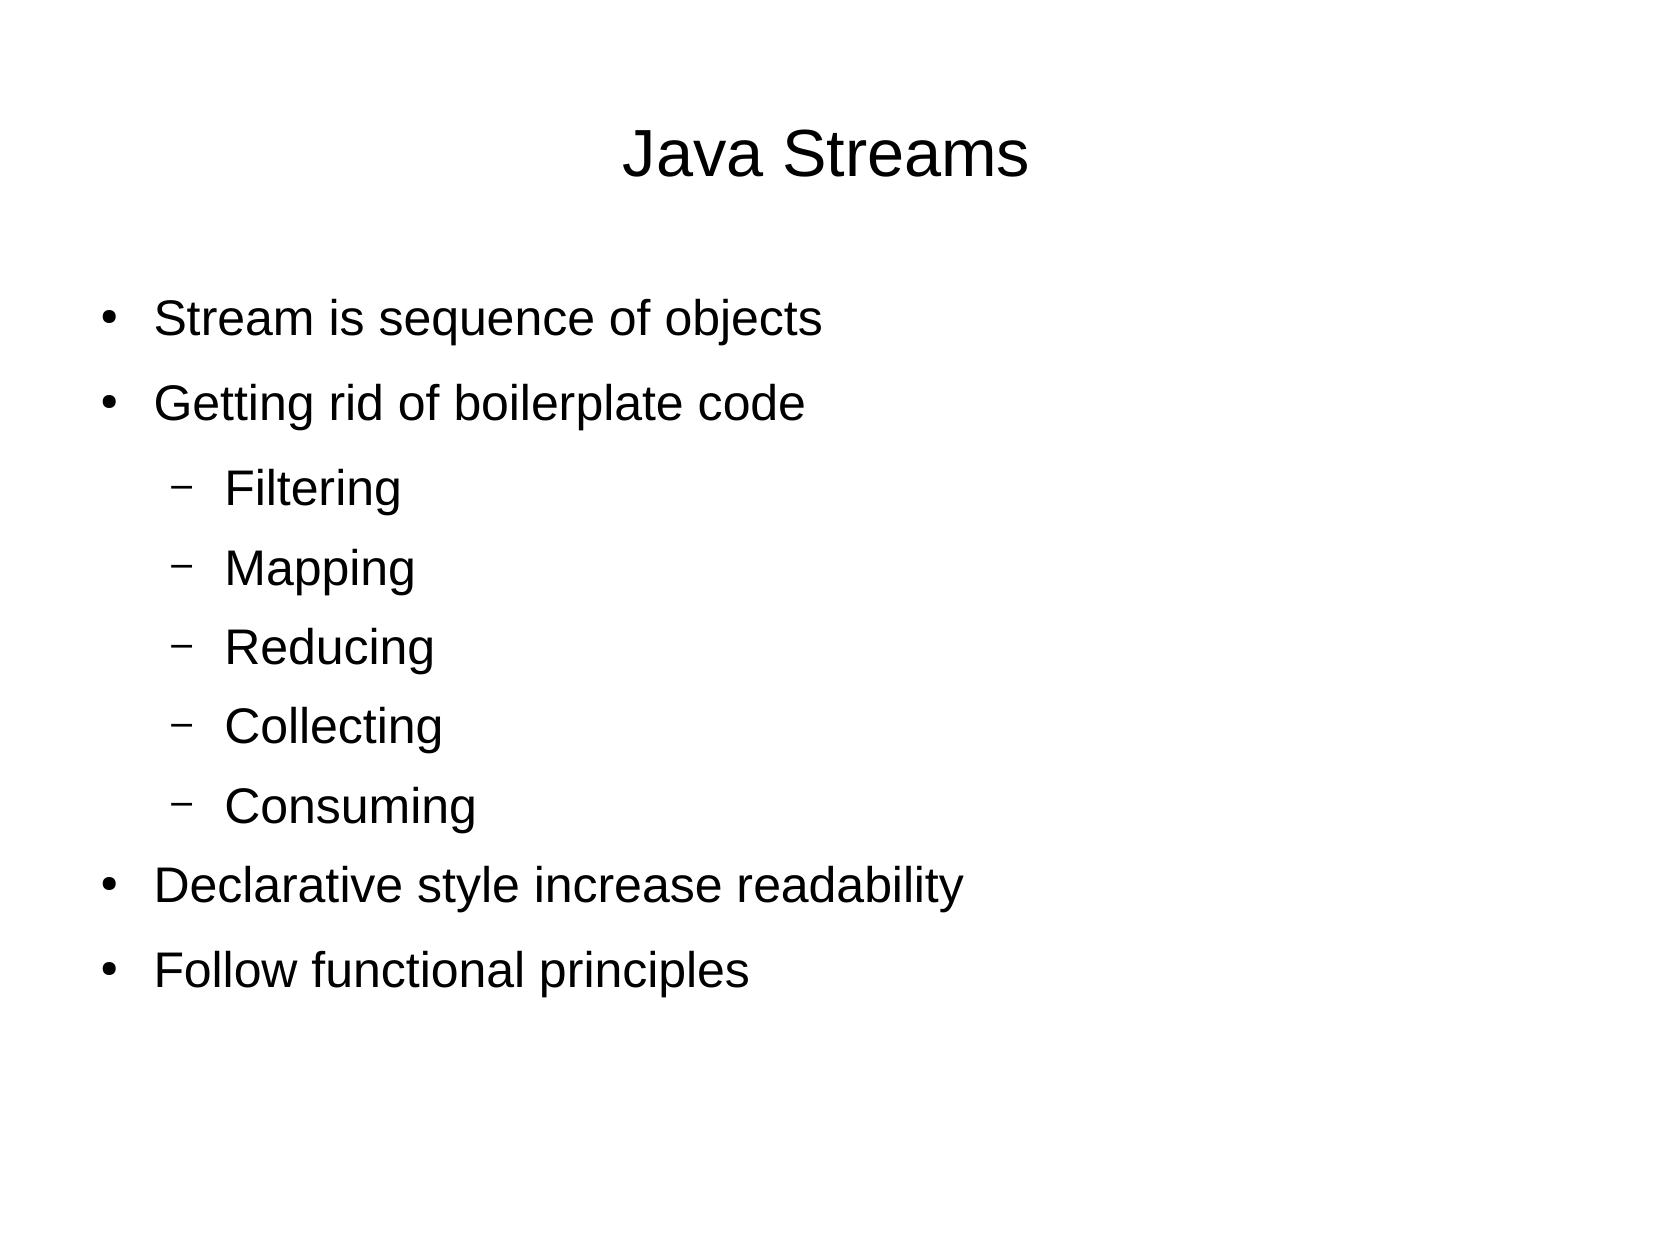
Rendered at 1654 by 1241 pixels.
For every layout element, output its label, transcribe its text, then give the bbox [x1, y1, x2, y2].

list Stream is sequence of objects Getting rid of boilerplate code Filtering Mapping Reducing Collecting Consuming Declarative style increase readability Follow functional principles [82, 290, 1571, 1109]
title Java Streams [82, 49, 1571, 257]
